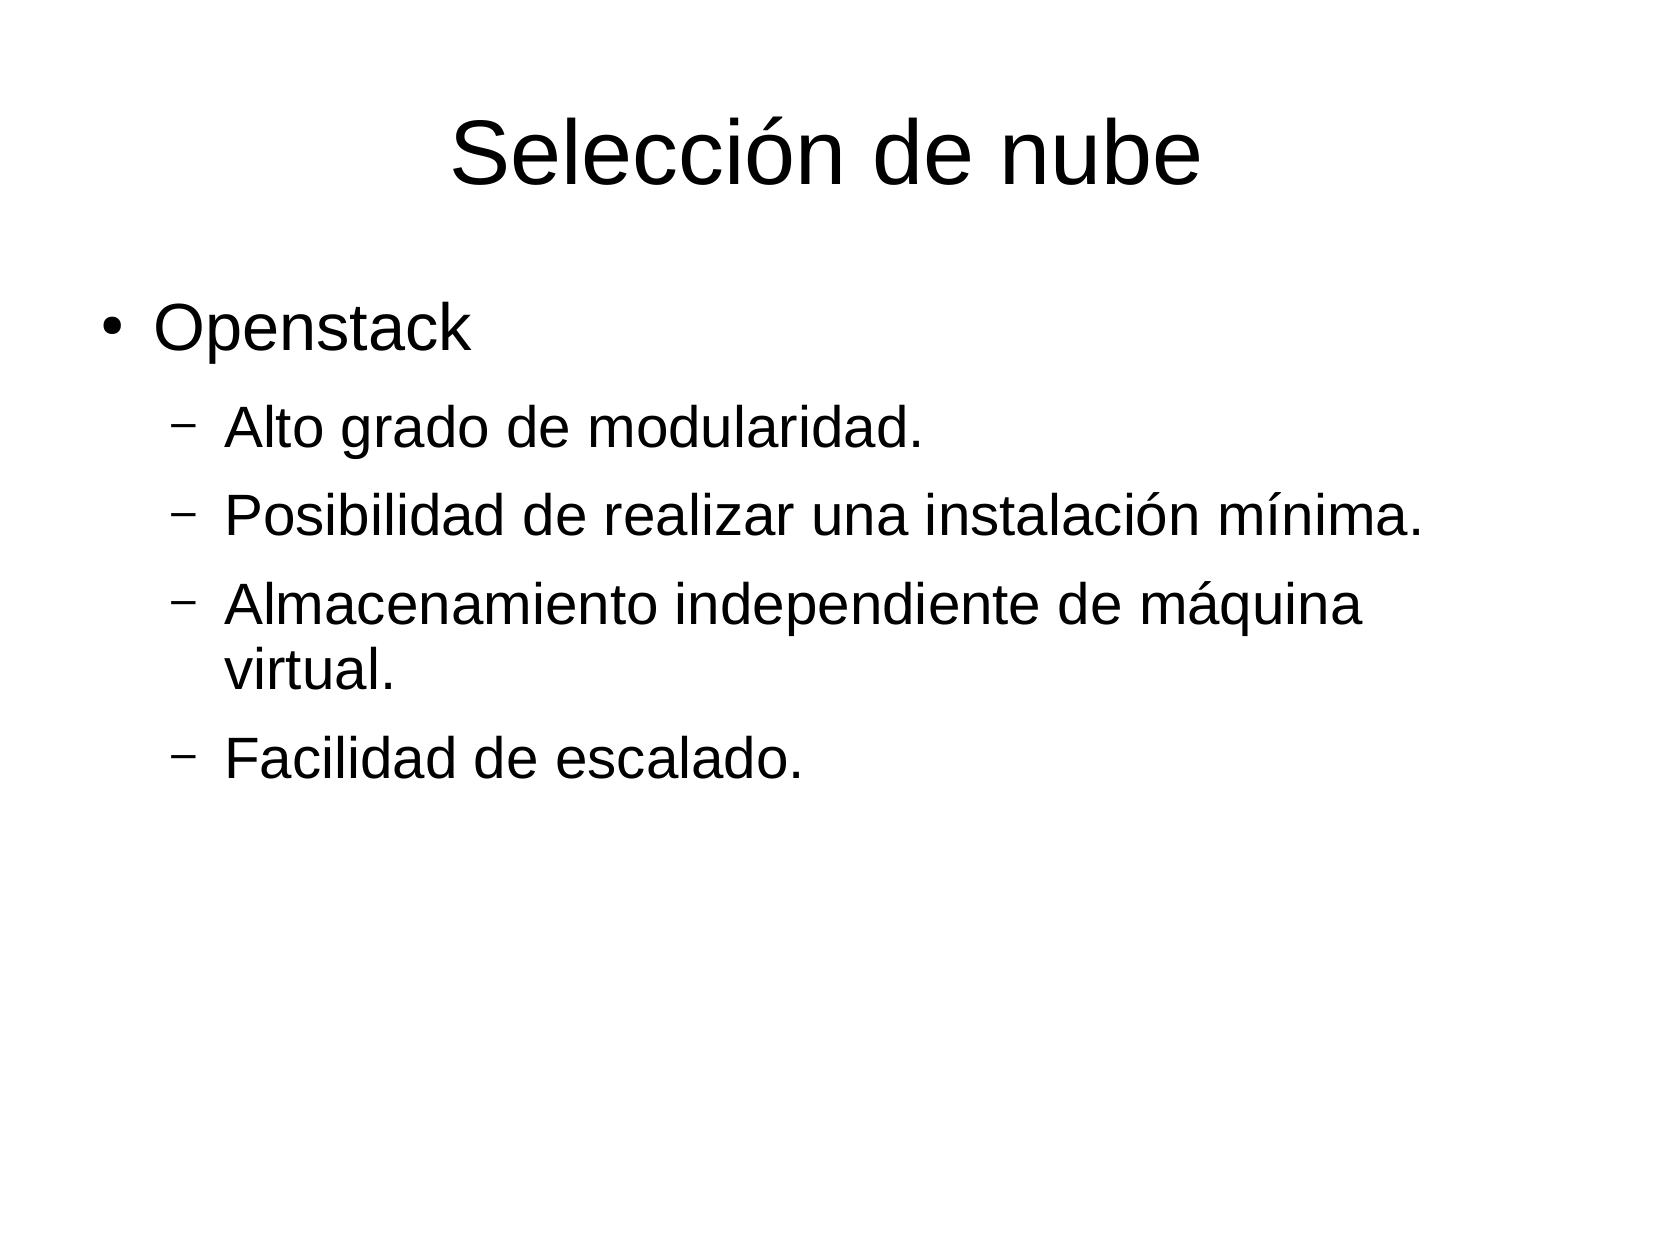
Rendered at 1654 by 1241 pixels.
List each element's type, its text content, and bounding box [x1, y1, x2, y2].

list Openstack Alto grado de modularidad. Posibilidad de realizar una instalación mínima. Almacenamiento independiente de máquina virtual. Facilidad de escalado. [82, 290, 1538, 1010]
title Selección de nube [82, 49, 1571, 257]
